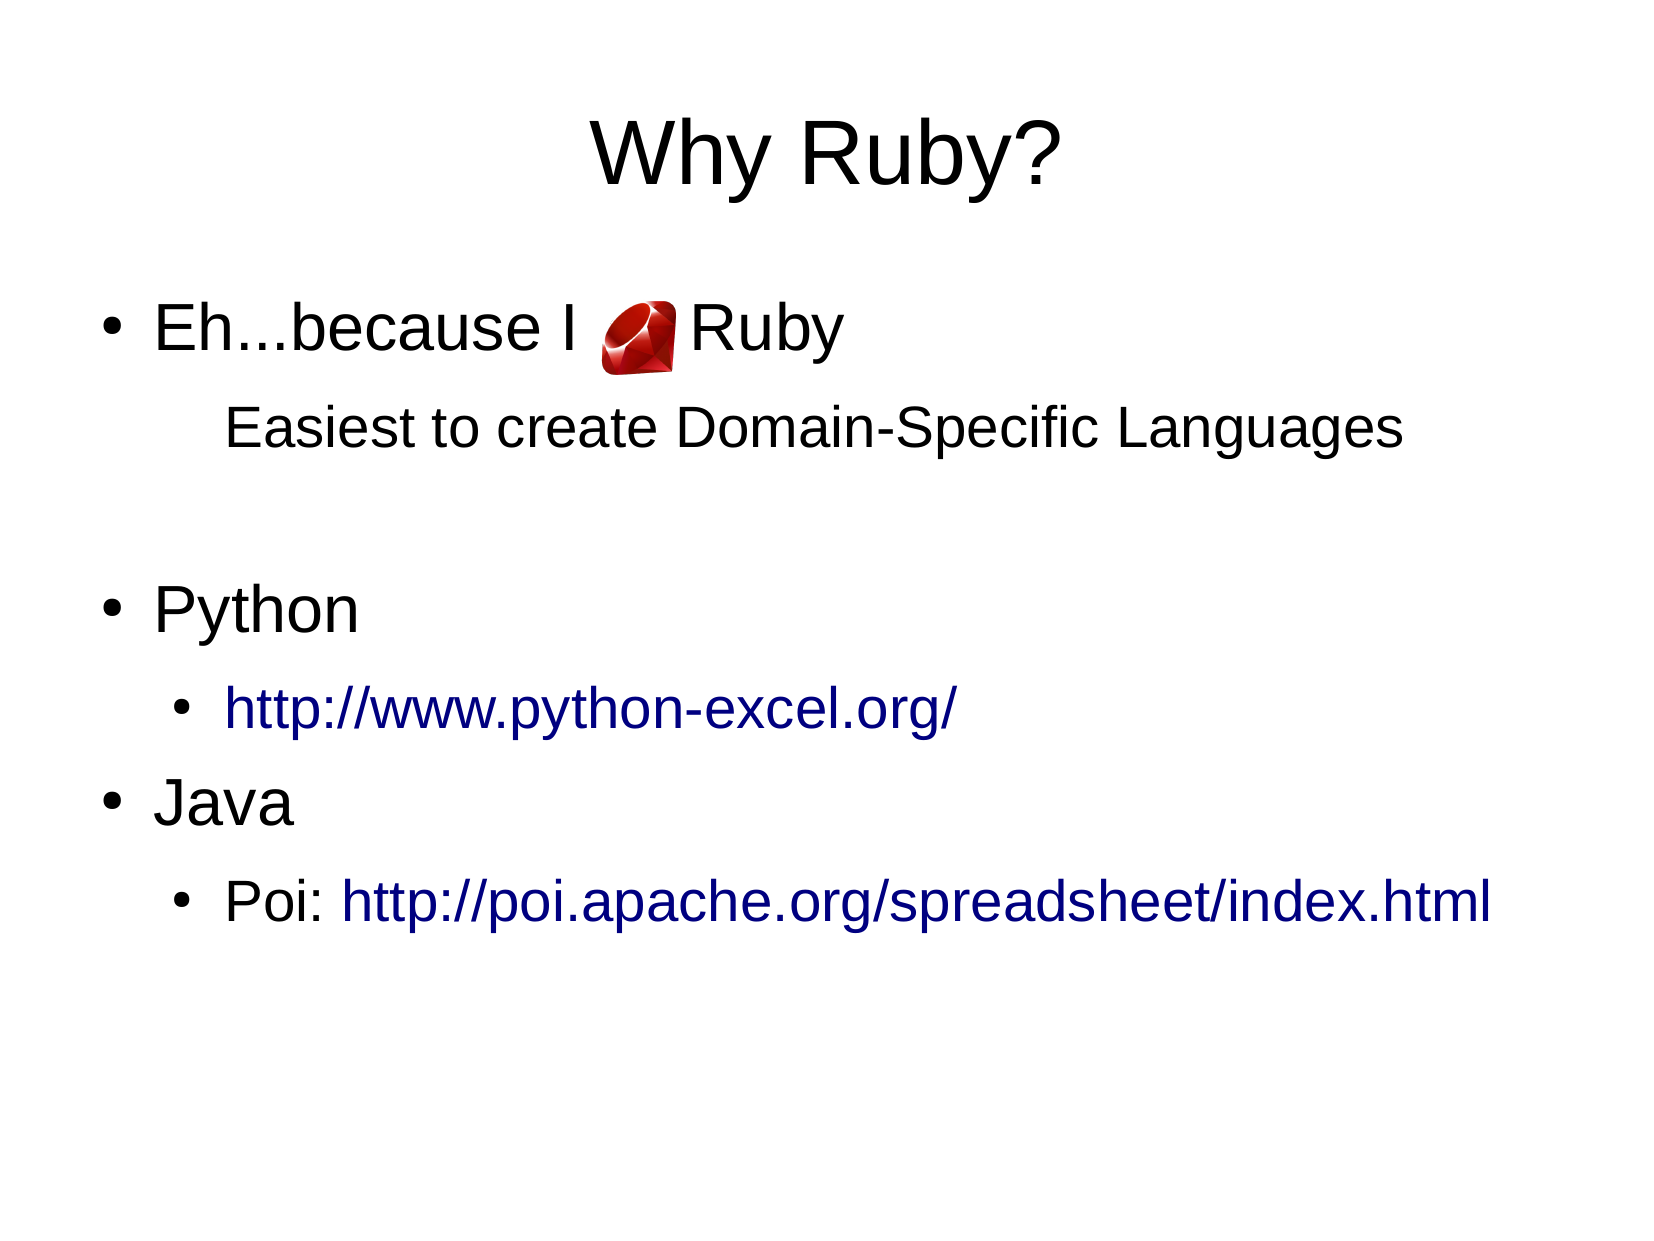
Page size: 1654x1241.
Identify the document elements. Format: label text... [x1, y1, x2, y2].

picture [600, 299, 676, 376]
title Why Ruby? [82, 49, 1571, 257]
list Eh...because I Ruby Easiest to create Domain-Specific Languages Python http://www.python-excel.org/ Java Poi: http://poi.apache.org/spreadsheet/index.html [82, 290, 1571, 1094]
